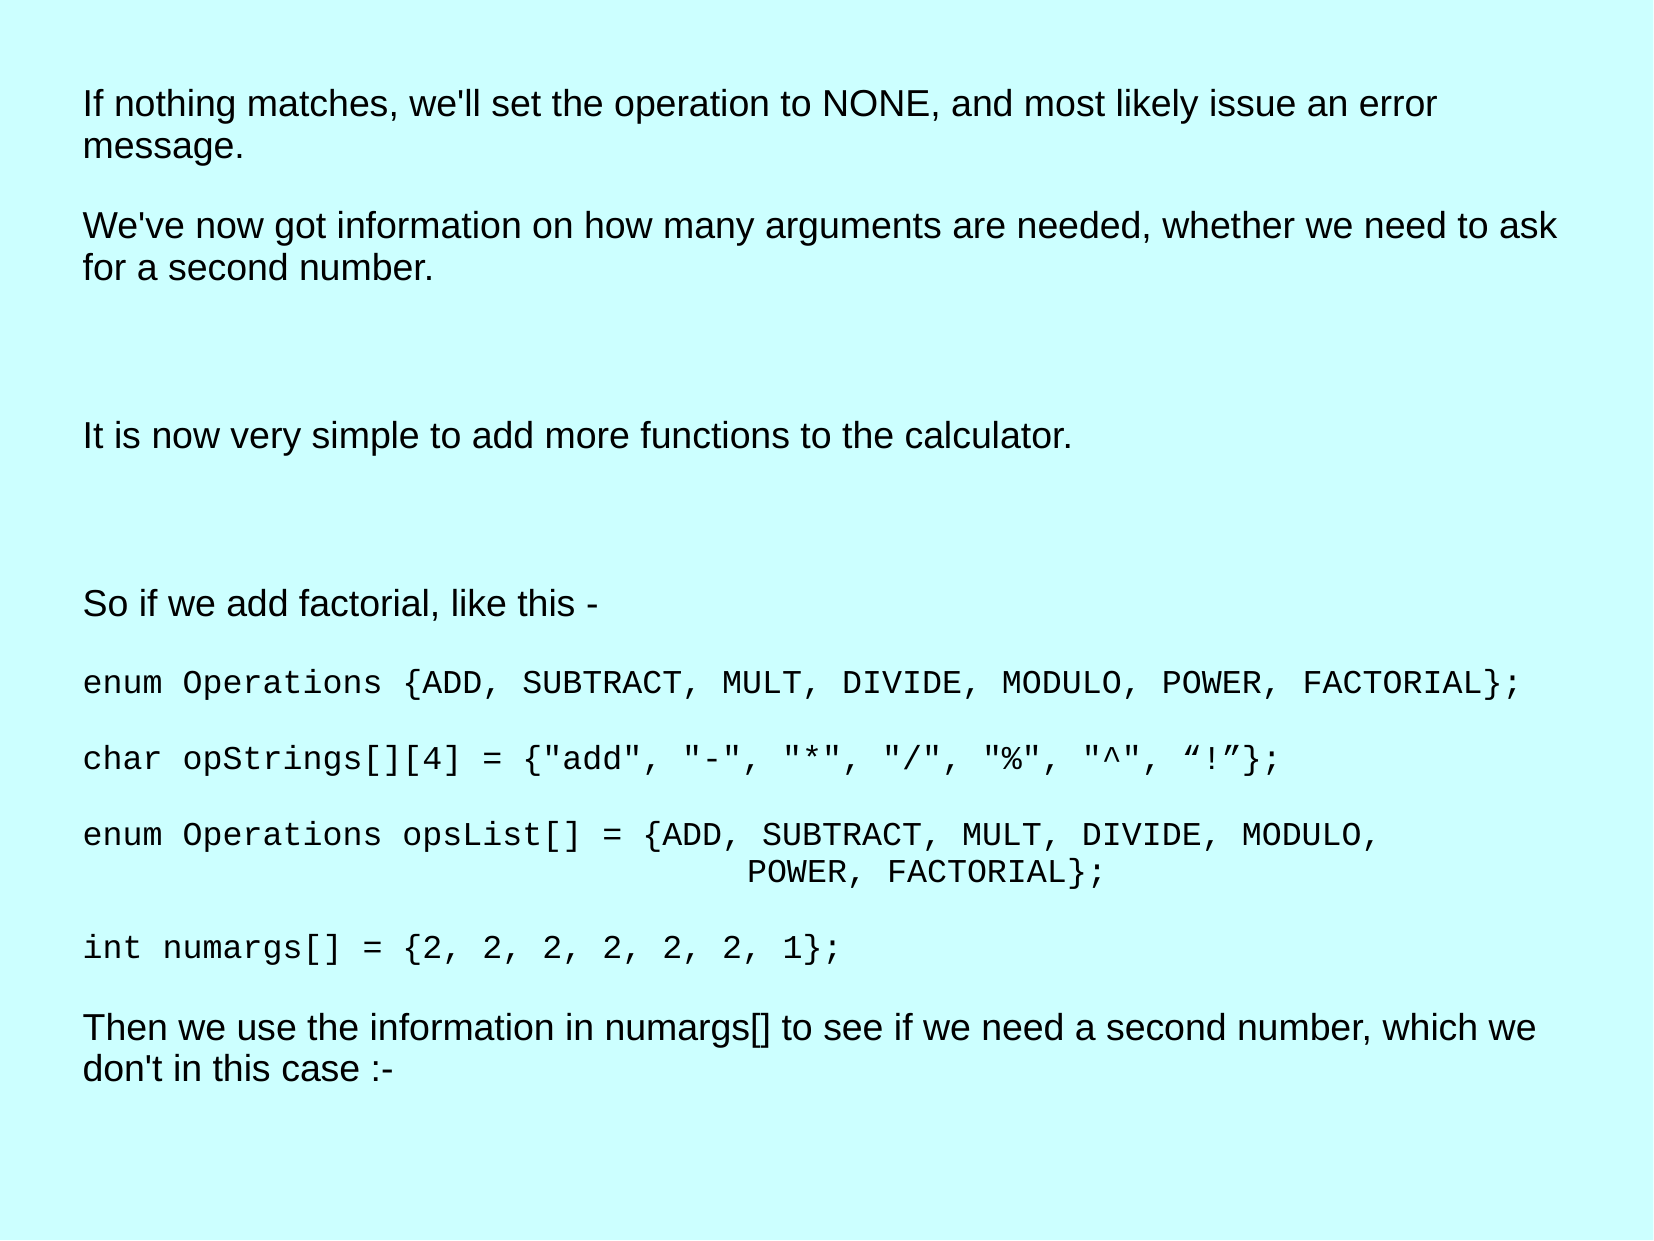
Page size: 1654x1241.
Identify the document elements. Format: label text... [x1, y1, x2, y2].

subtitle If nothing matches, we'll set the operation to NONE, and most likely issue an error message. We've now got information on how many arguments are needed, whether we need to ask for a second number. It is now very simple to add more functions to the calculator. So if we add factorial, like this - enum Operations {ADD, SUBTRACT, MULT, DIVIDE, MODULO, POWER, FACTORIAL}; char opStrings[][4] = {"add", "-", "*", "/", "%", "^", “!”}; enum Operations opsList[] = {ADD, SUBTRACT, MULT, DIVIDE, MODULO, POWER, FACTORIAL}; int numargs[] = {2, 2, 2, 2, 2, 2, 1}; Then we use the information in numargs[] to see if we need a second number, which we don't in this case :- [82, 82, 1583, 1158]
